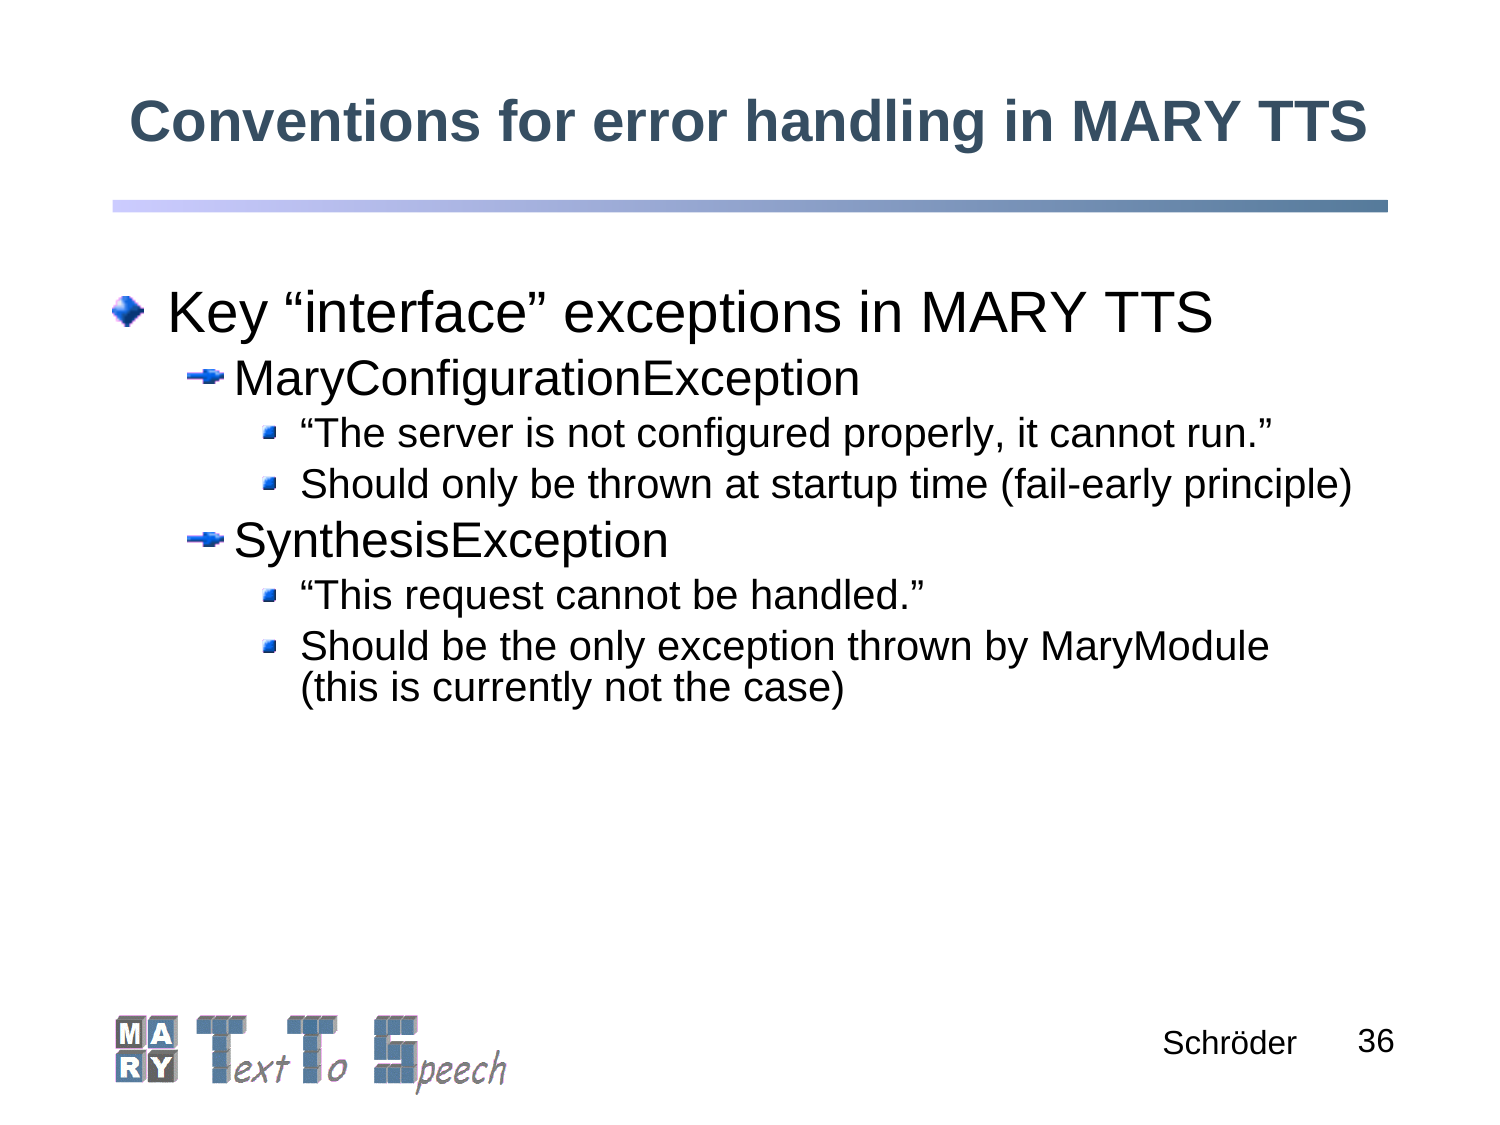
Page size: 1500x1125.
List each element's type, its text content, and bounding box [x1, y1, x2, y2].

list Key “interface” exceptions in MARY TTS MaryConfigurationException “The server is not configured properly, it cannot run.” Should only be thrown at startup time (fail-early principle) SynthesisException “This request cannot be handled.” Should be the only exception thrown by MaryModule (this is currently not the case) [112, 287, 1387, 997]
picture [112, 1012, 507, 1096]
title Conventions for error handling in MARY TTS [112, 57, 1387, 193]
